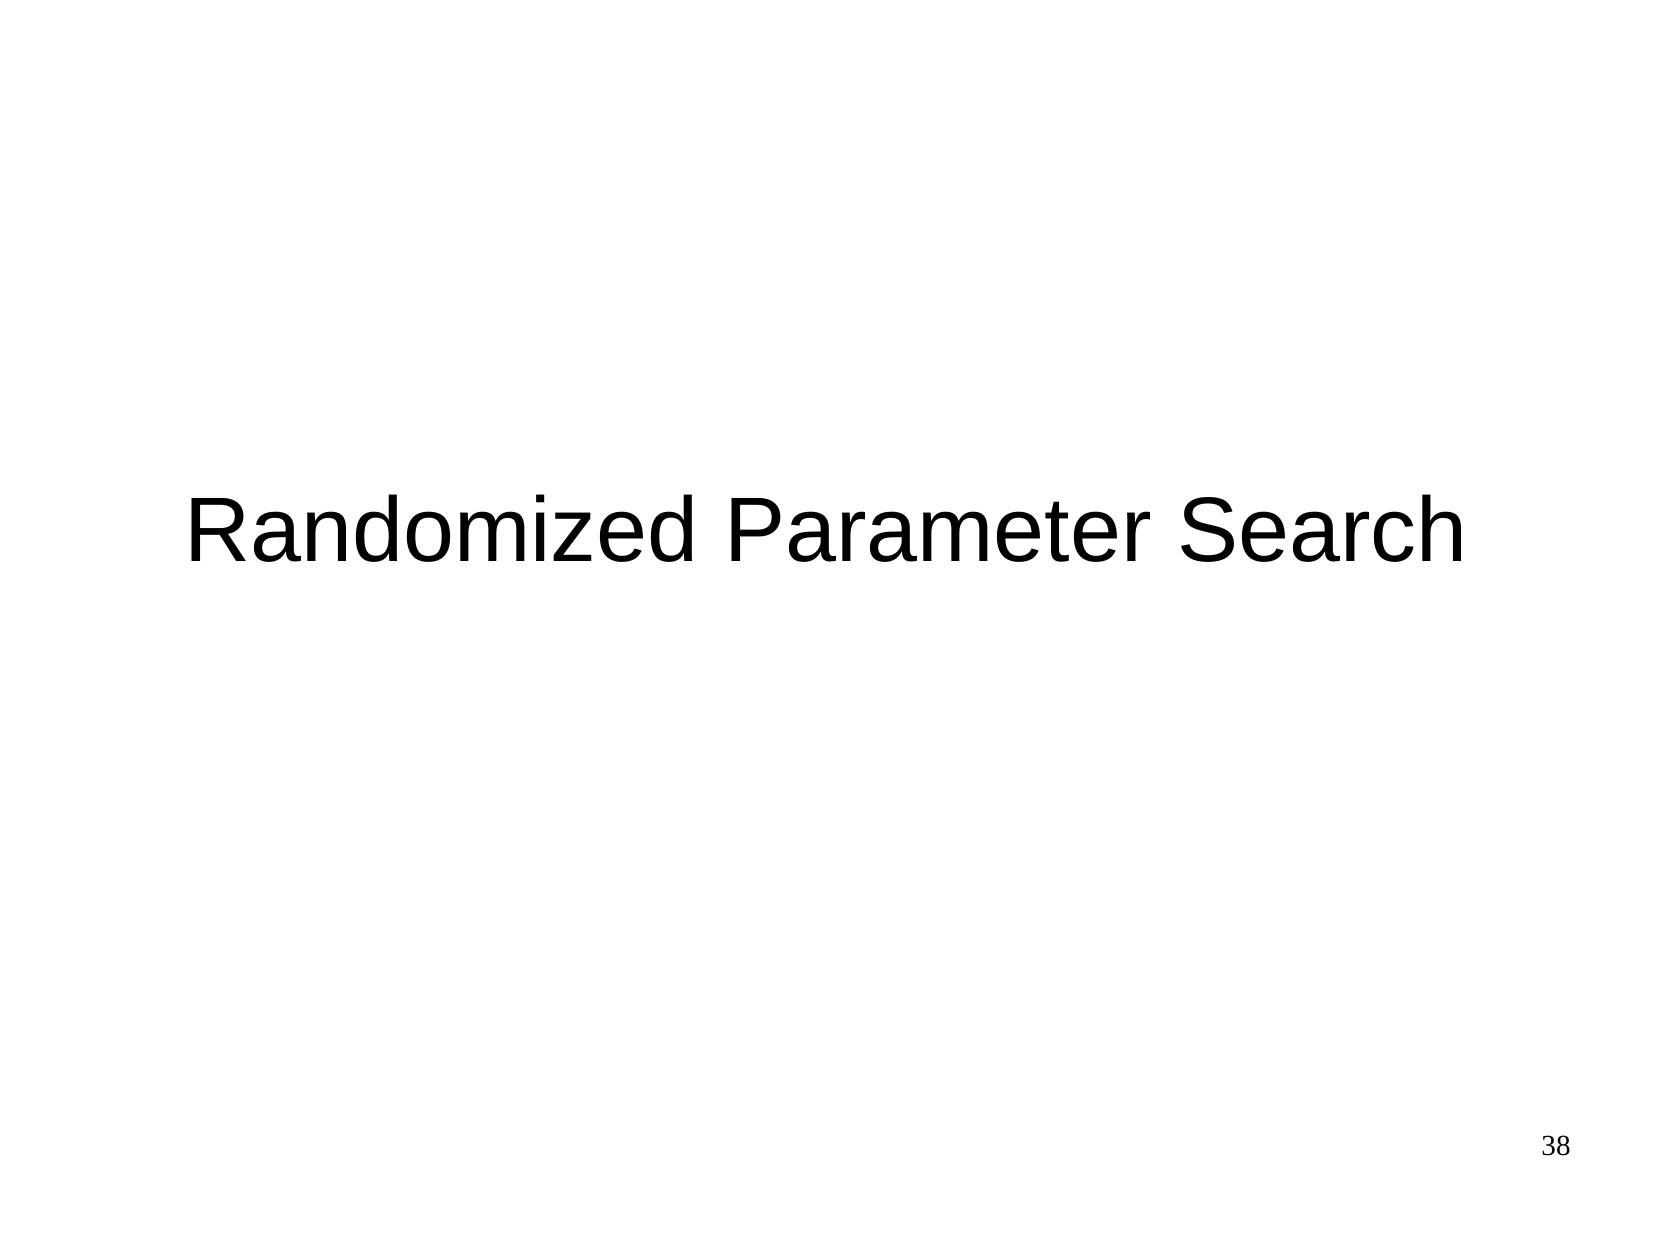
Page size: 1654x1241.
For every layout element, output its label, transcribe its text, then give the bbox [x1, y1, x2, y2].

subtitle Randomized Parameter Search [82, 49, 1571, 1010]
